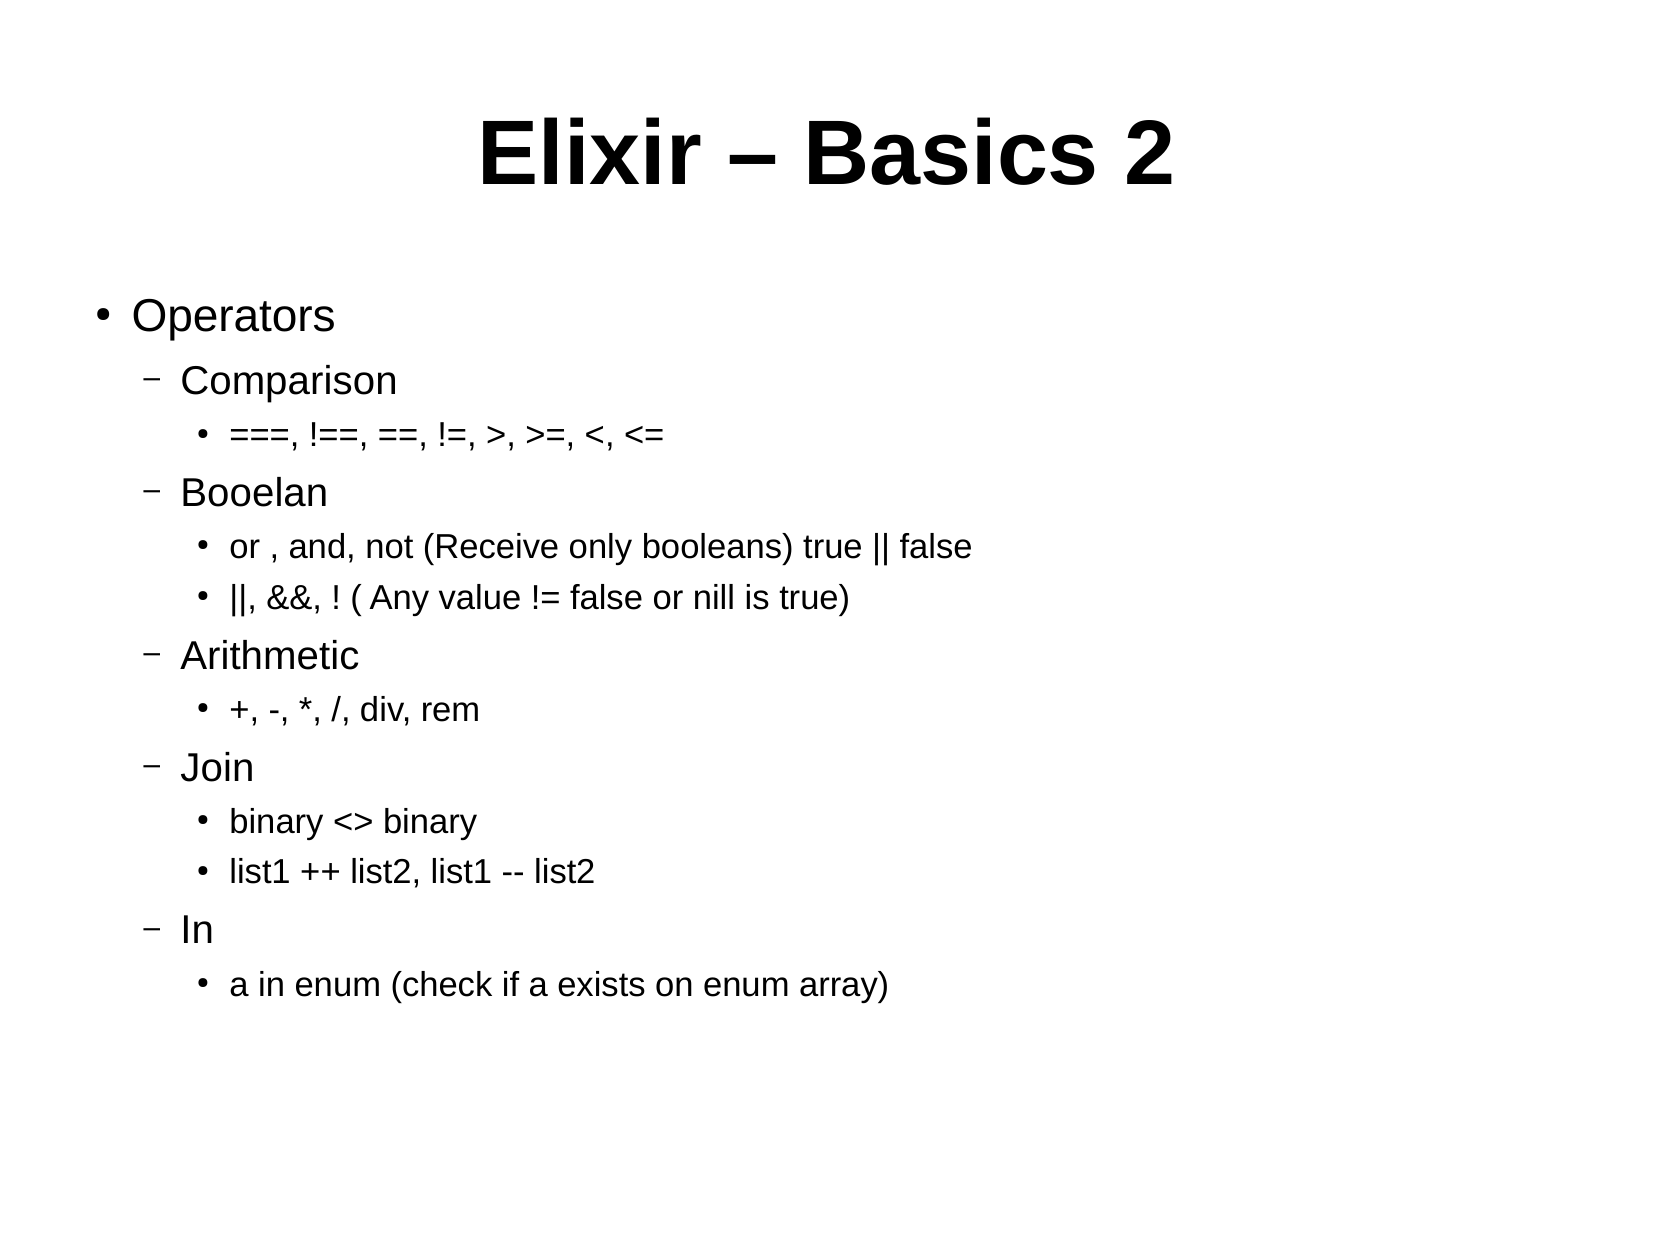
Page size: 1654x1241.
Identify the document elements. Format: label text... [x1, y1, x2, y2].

title Elixir – Basics 2 [82, 49, 1571, 257]
list Operators Comparison ===, !==, ==, !=, >, >=, <, <= Booelan or , and, not (Receive only booleans) true || false ||, &&, ! ( Any value != false or nill is true) Arithmetic +, -, *, /, div, rem Join binary <> binary list1 ++ list2, list1 -- list2 In a in enum (check if a exists on enum array) [82, 290, 1571, 1010]
